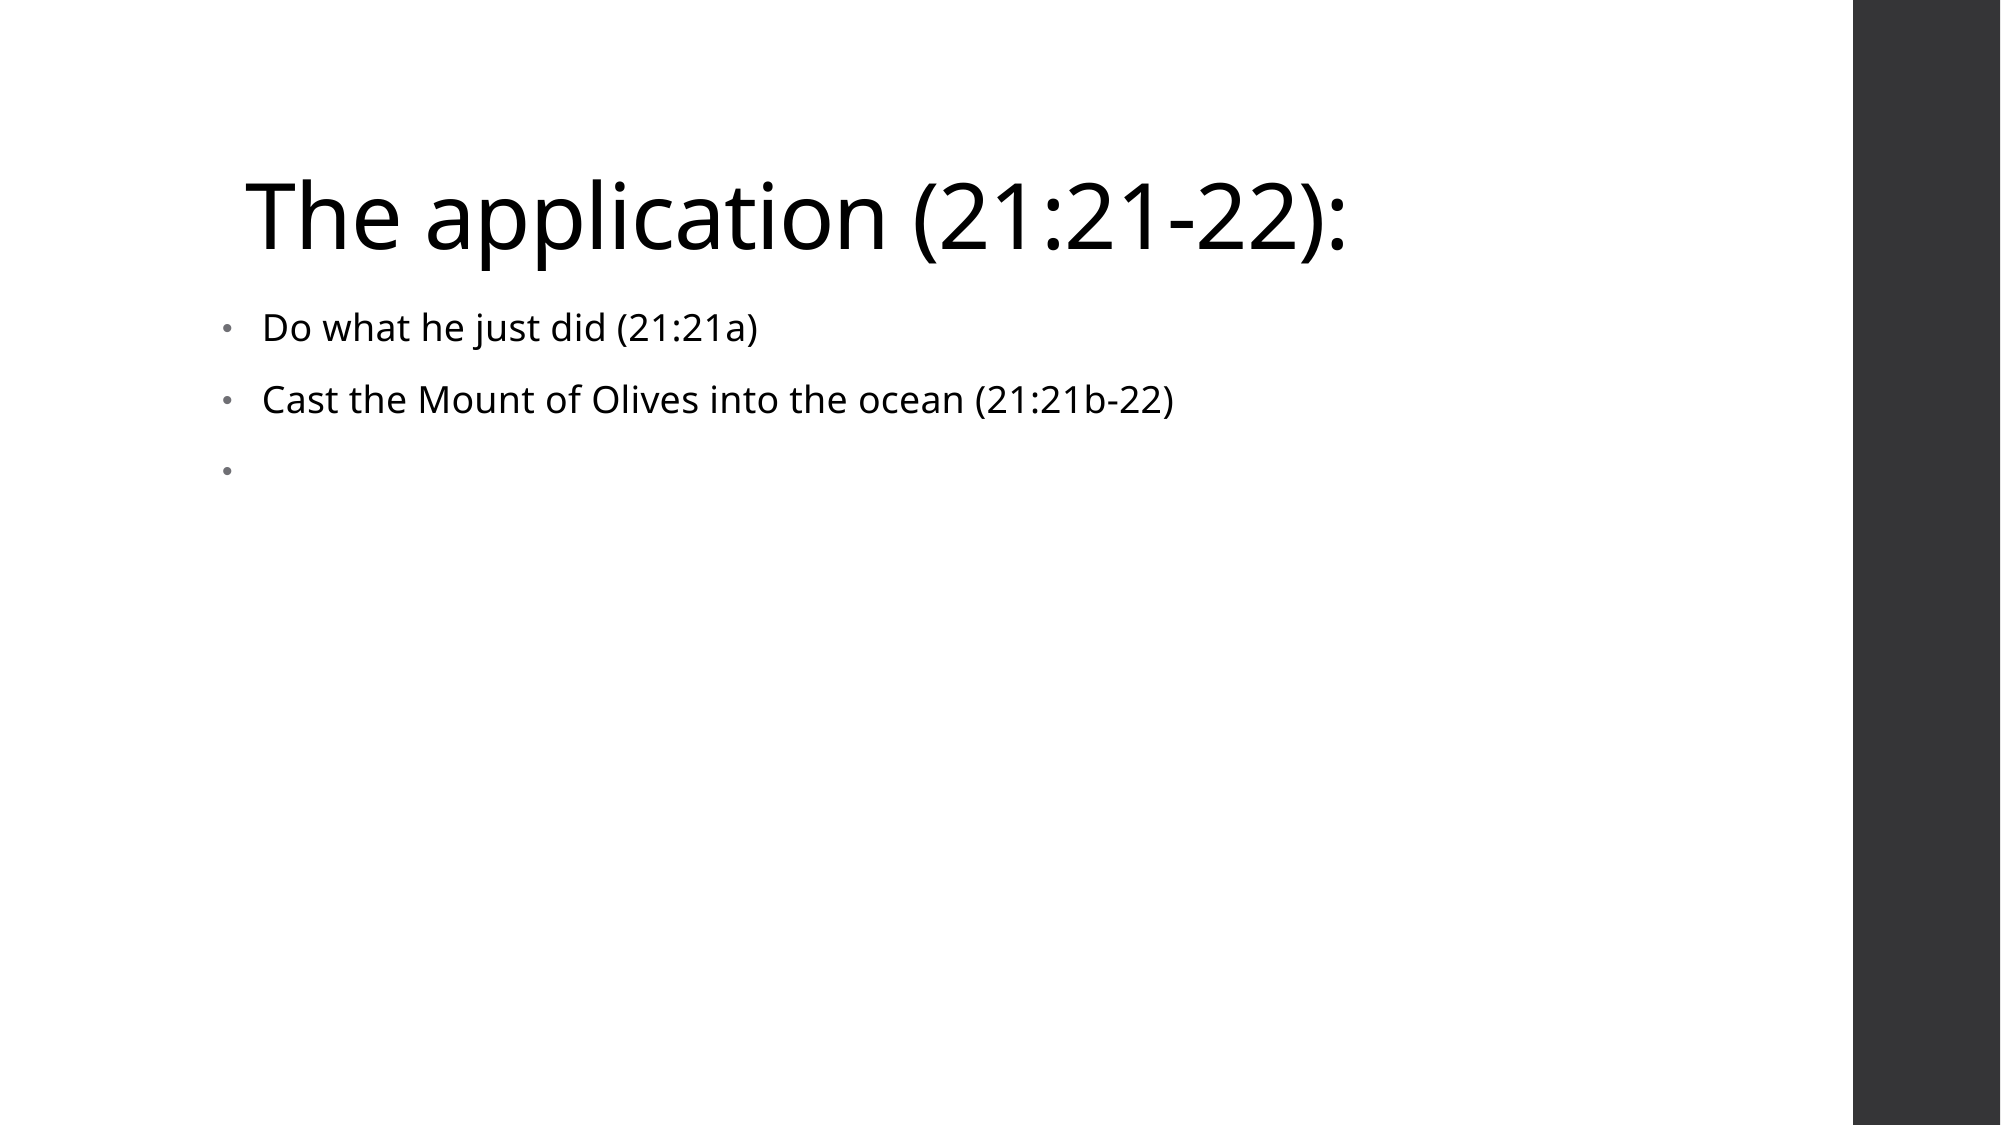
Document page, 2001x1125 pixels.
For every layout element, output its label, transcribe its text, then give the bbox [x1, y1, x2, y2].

title The application (21:21-22): [206, 60, 1797, 278]
list Do what he just did (21:21a) Cast the Mount of Olives into the ocean (21:21b-22) [206, 299, 1617, 1014]
